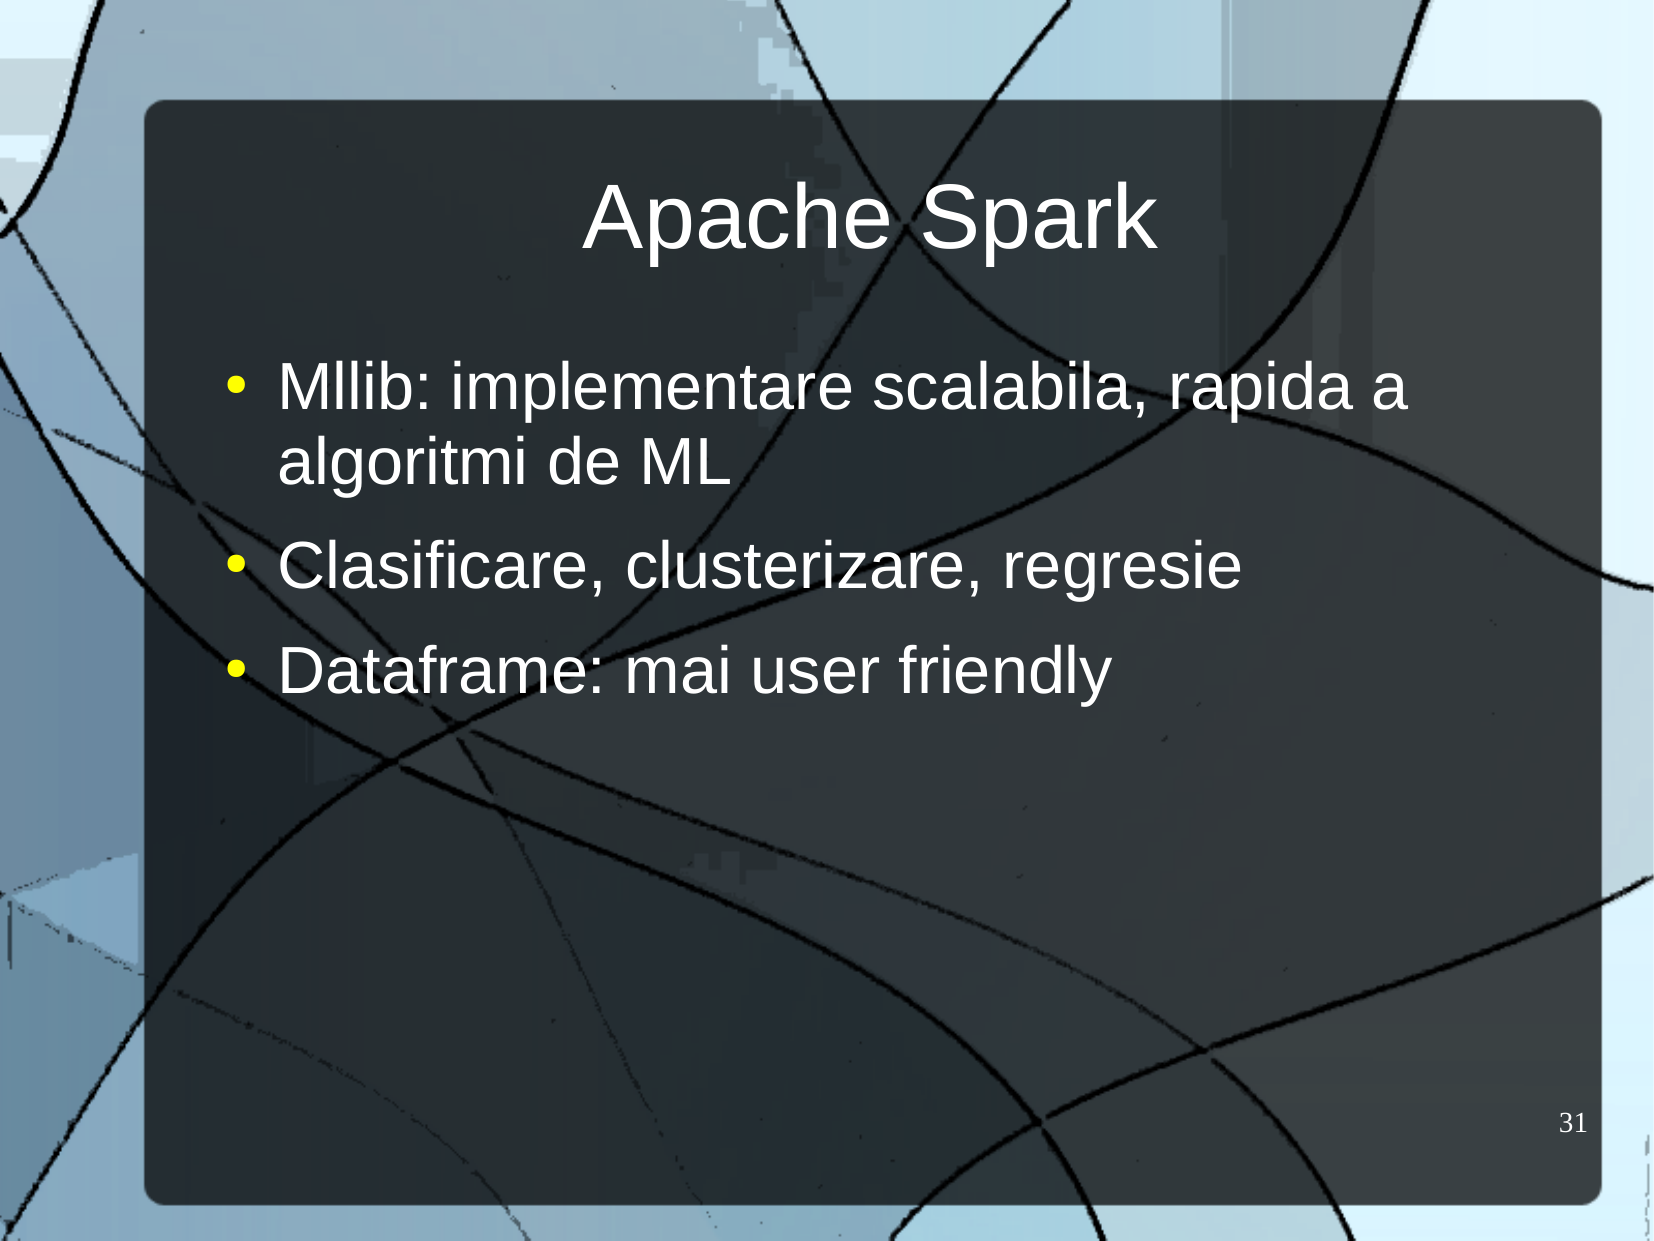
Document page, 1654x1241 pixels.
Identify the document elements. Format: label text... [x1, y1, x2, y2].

picture [0, 0, 1654, 1241]
list Mllib: implementare scalabila, rapida a algoritmi de ML Clasificare, clusterizare, regresie Dataframe: mai user friendly [206, 349, 1571, 1034]
title Apache Spark [159, 108, 1583, 325]
